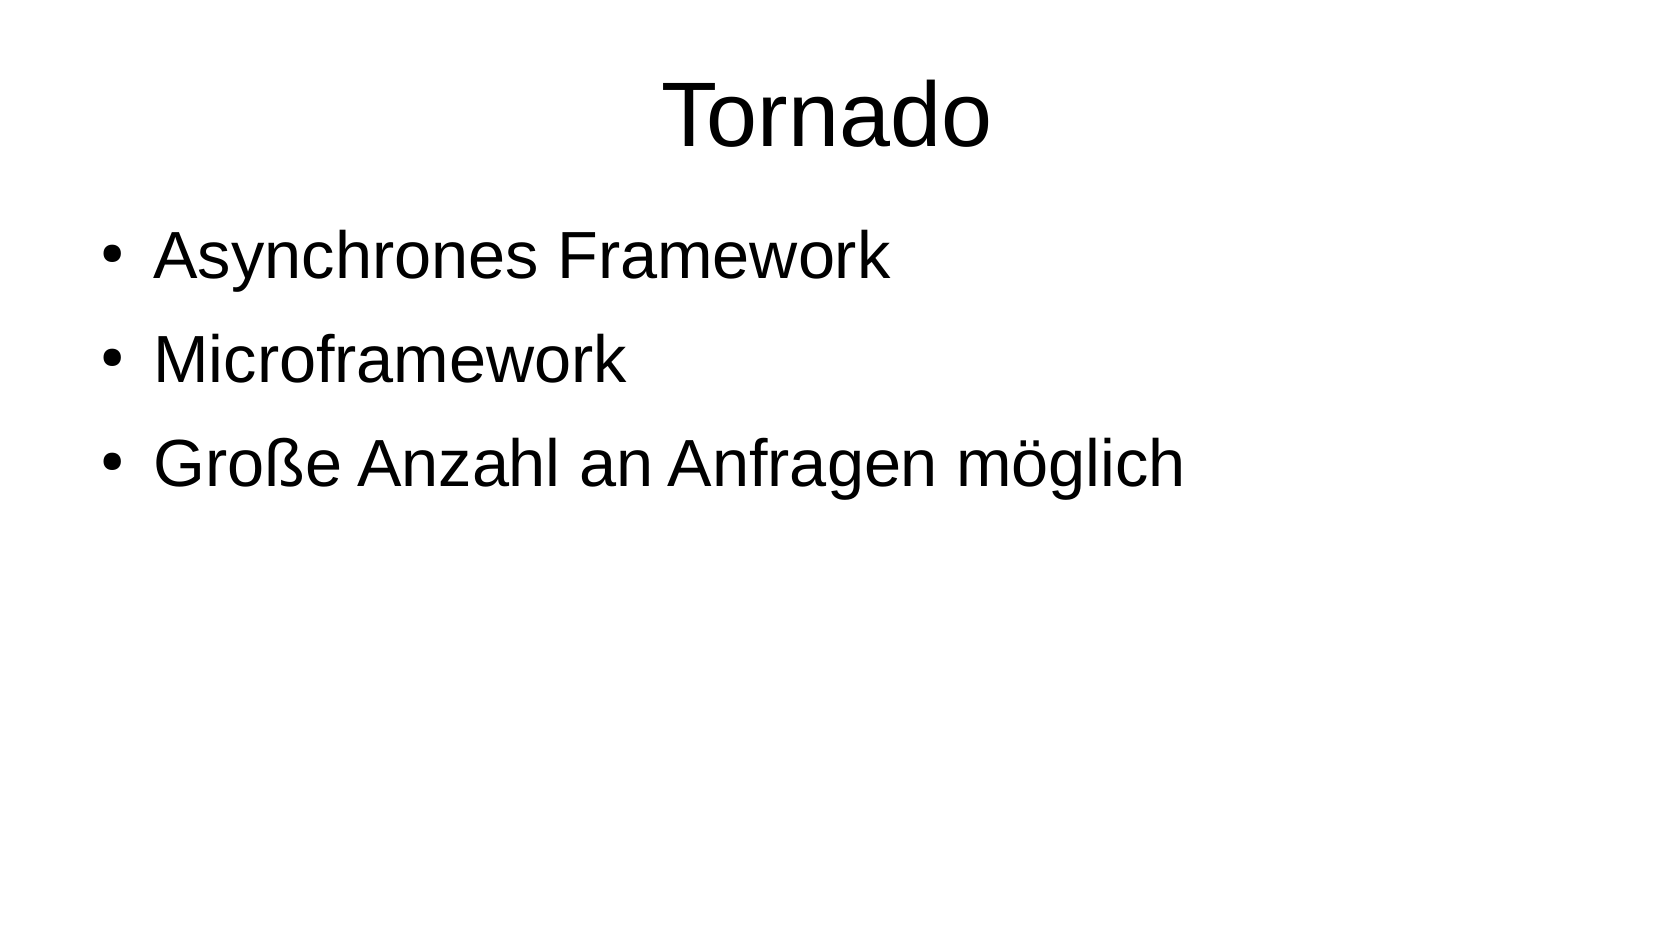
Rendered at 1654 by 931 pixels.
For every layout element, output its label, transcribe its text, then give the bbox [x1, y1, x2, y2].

title Tornado [82, 37, 1571, 193]
list Asynchrones Framework Microframework Große Anzahl an Anfragen möglich [82, 217, 1571, 758]
